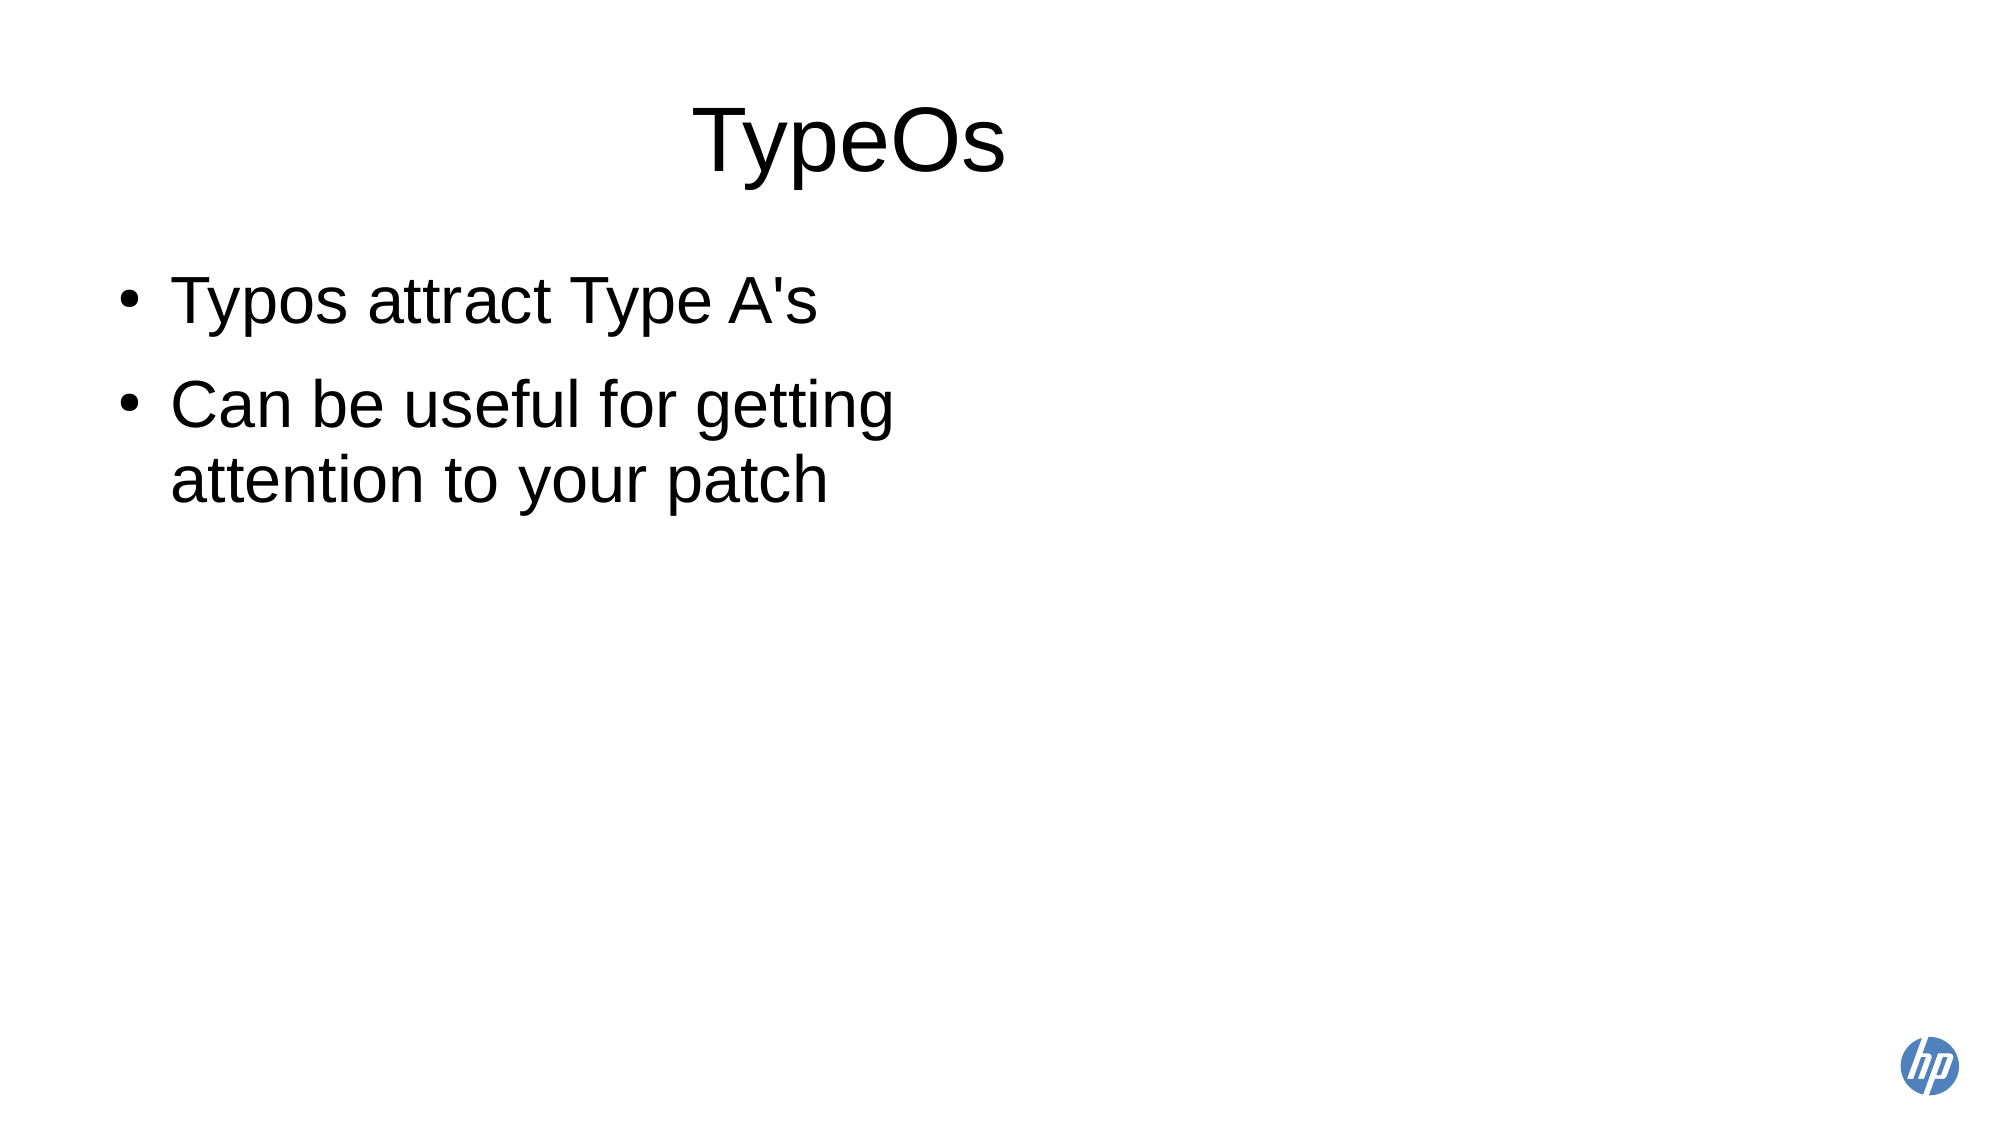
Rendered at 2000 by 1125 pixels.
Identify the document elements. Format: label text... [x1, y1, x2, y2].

title TypeOs [99, 11, 1600, 267]
list Typos attract Type A's Can be useful for getting attention to your patch [99, 263, 978, 916]
